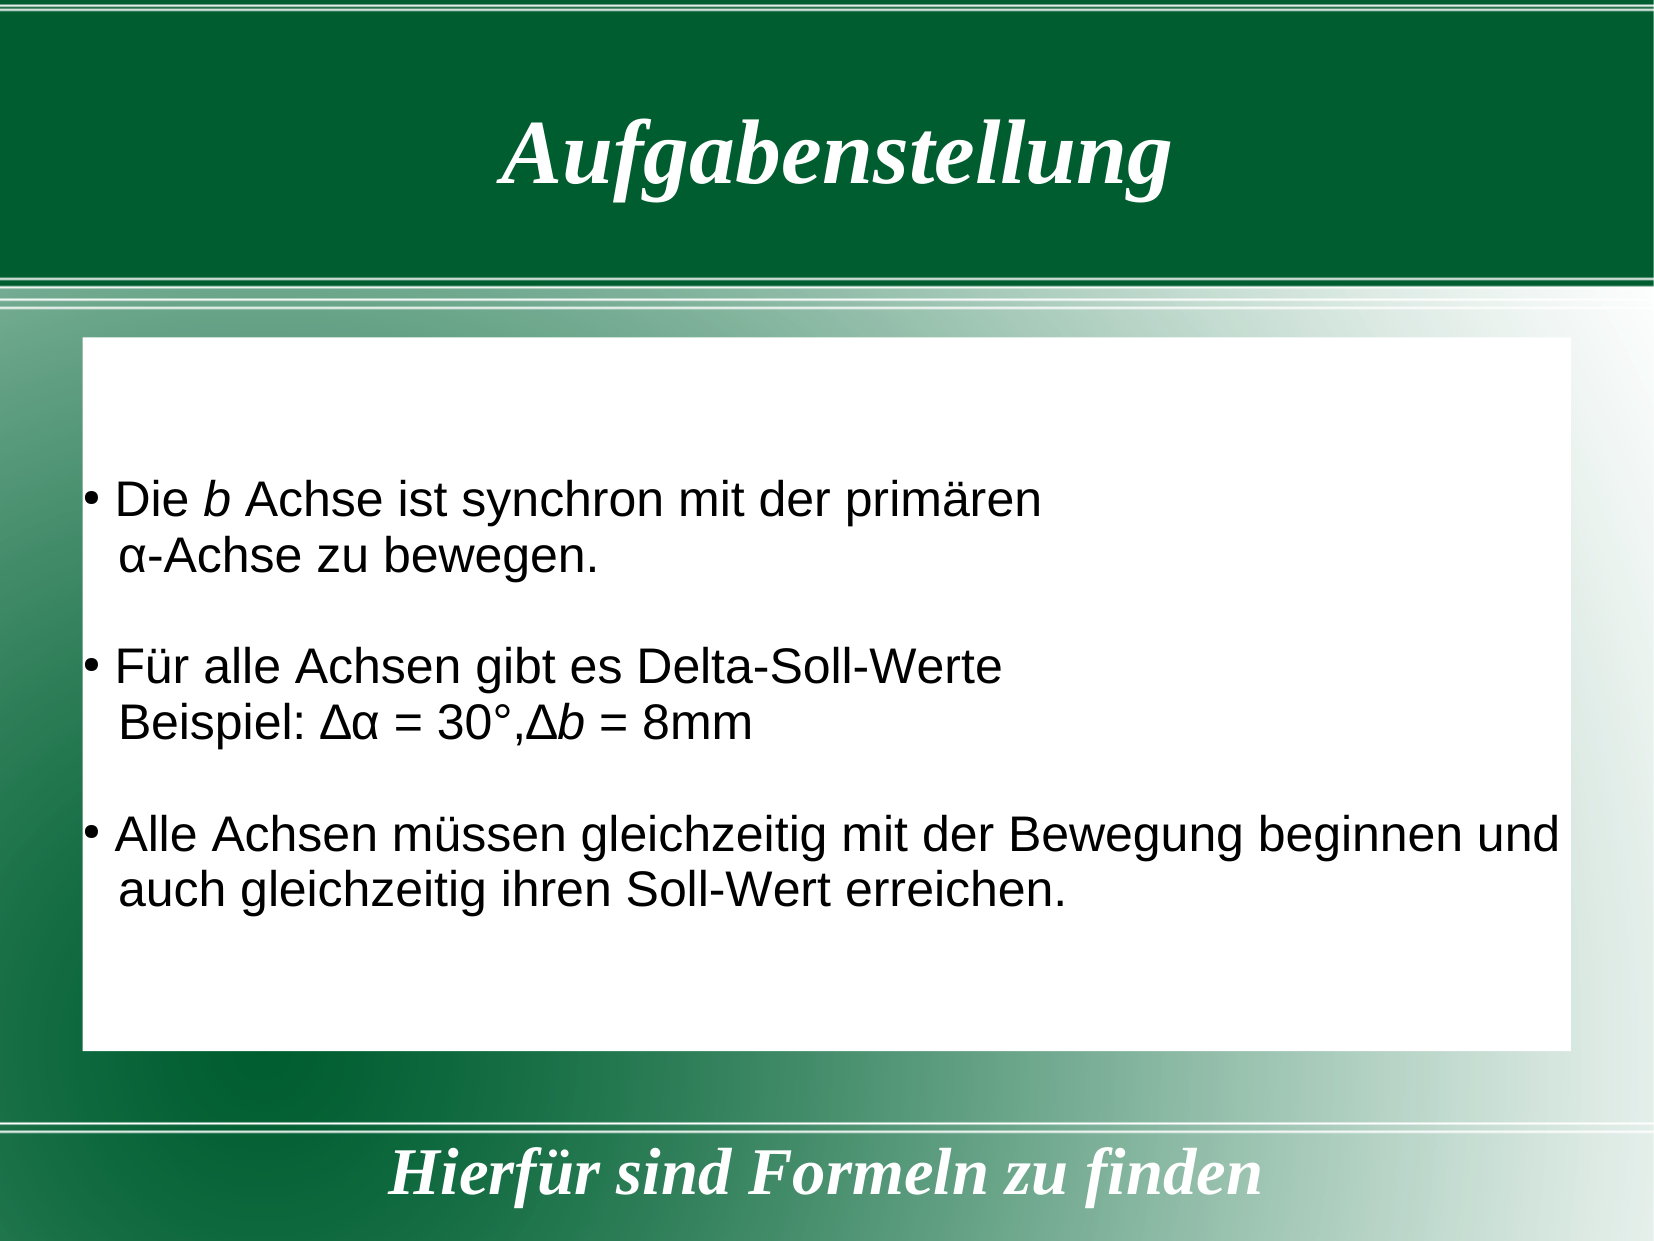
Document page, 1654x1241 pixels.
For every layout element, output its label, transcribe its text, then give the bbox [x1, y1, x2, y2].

text_box Die b Achse ist synchron mit der primären α-Achse zu bewegen. Für alle Achsen gibt es Delta-Soll-Werte Beispiel: ∆α = 30°,∆b = 8mm Alle Achsen müssen gleichzeitig mit der Bewegung beginnen und auch gleichzeitig ihren Soll-Wert erreichen. [82, 337, 1571, 1052]
picture [0, 0, 1654, 1241]
title Hierfür sind Formeln zu finden [11, 1068, 1642, 1241]
title Aufgabenstellung [82, 49, 1571, 257]
